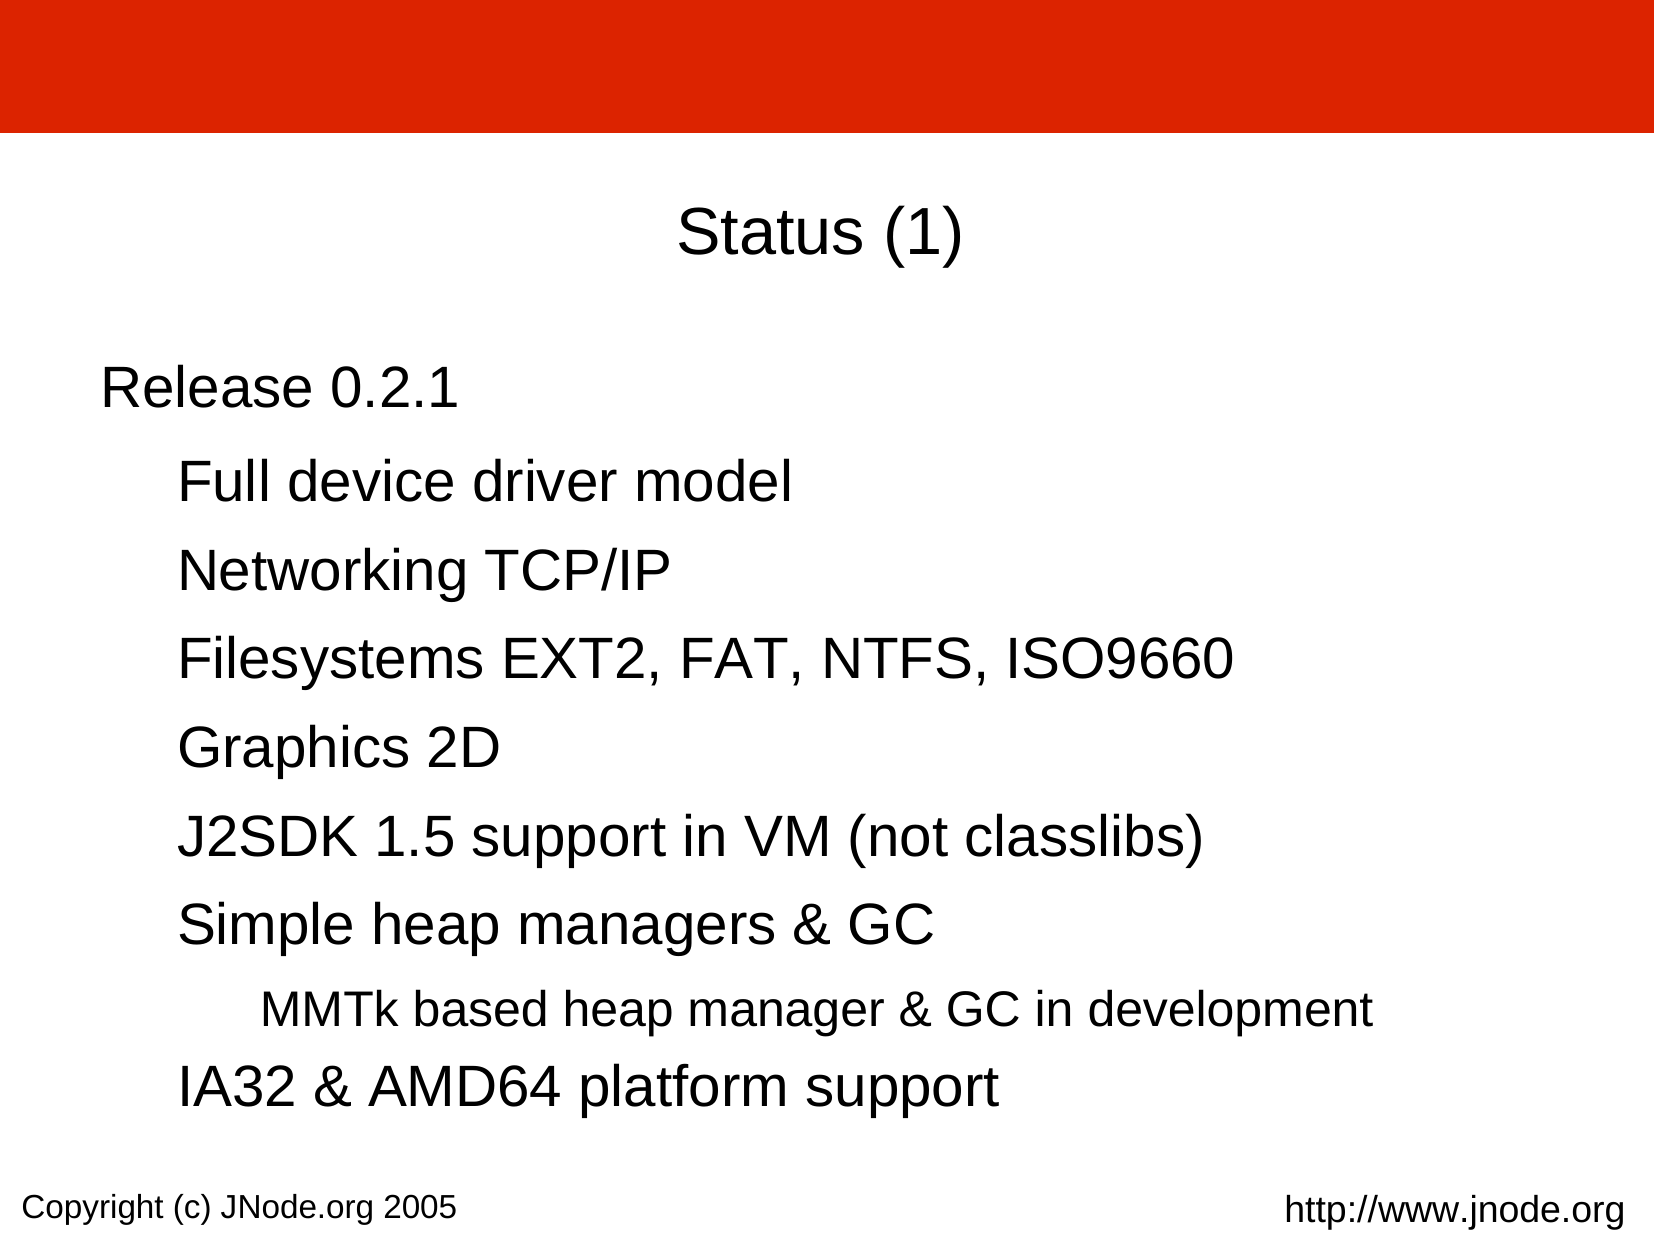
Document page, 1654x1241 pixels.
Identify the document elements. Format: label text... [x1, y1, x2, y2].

title Status (1) [76, 147, 1565, 316]
list Release 0.2.1 Full device driver model Networking TCP/IP Filesystems EXT2, FAT, NTFS, ISO9660 Graphics 2D J2SDK 1.5 support in VM (not classlibs) Simple heap managers & GC MMTk based heap manager & GC in development IA32 & AMD64 platform support [82, 354, 1571, 1118]
